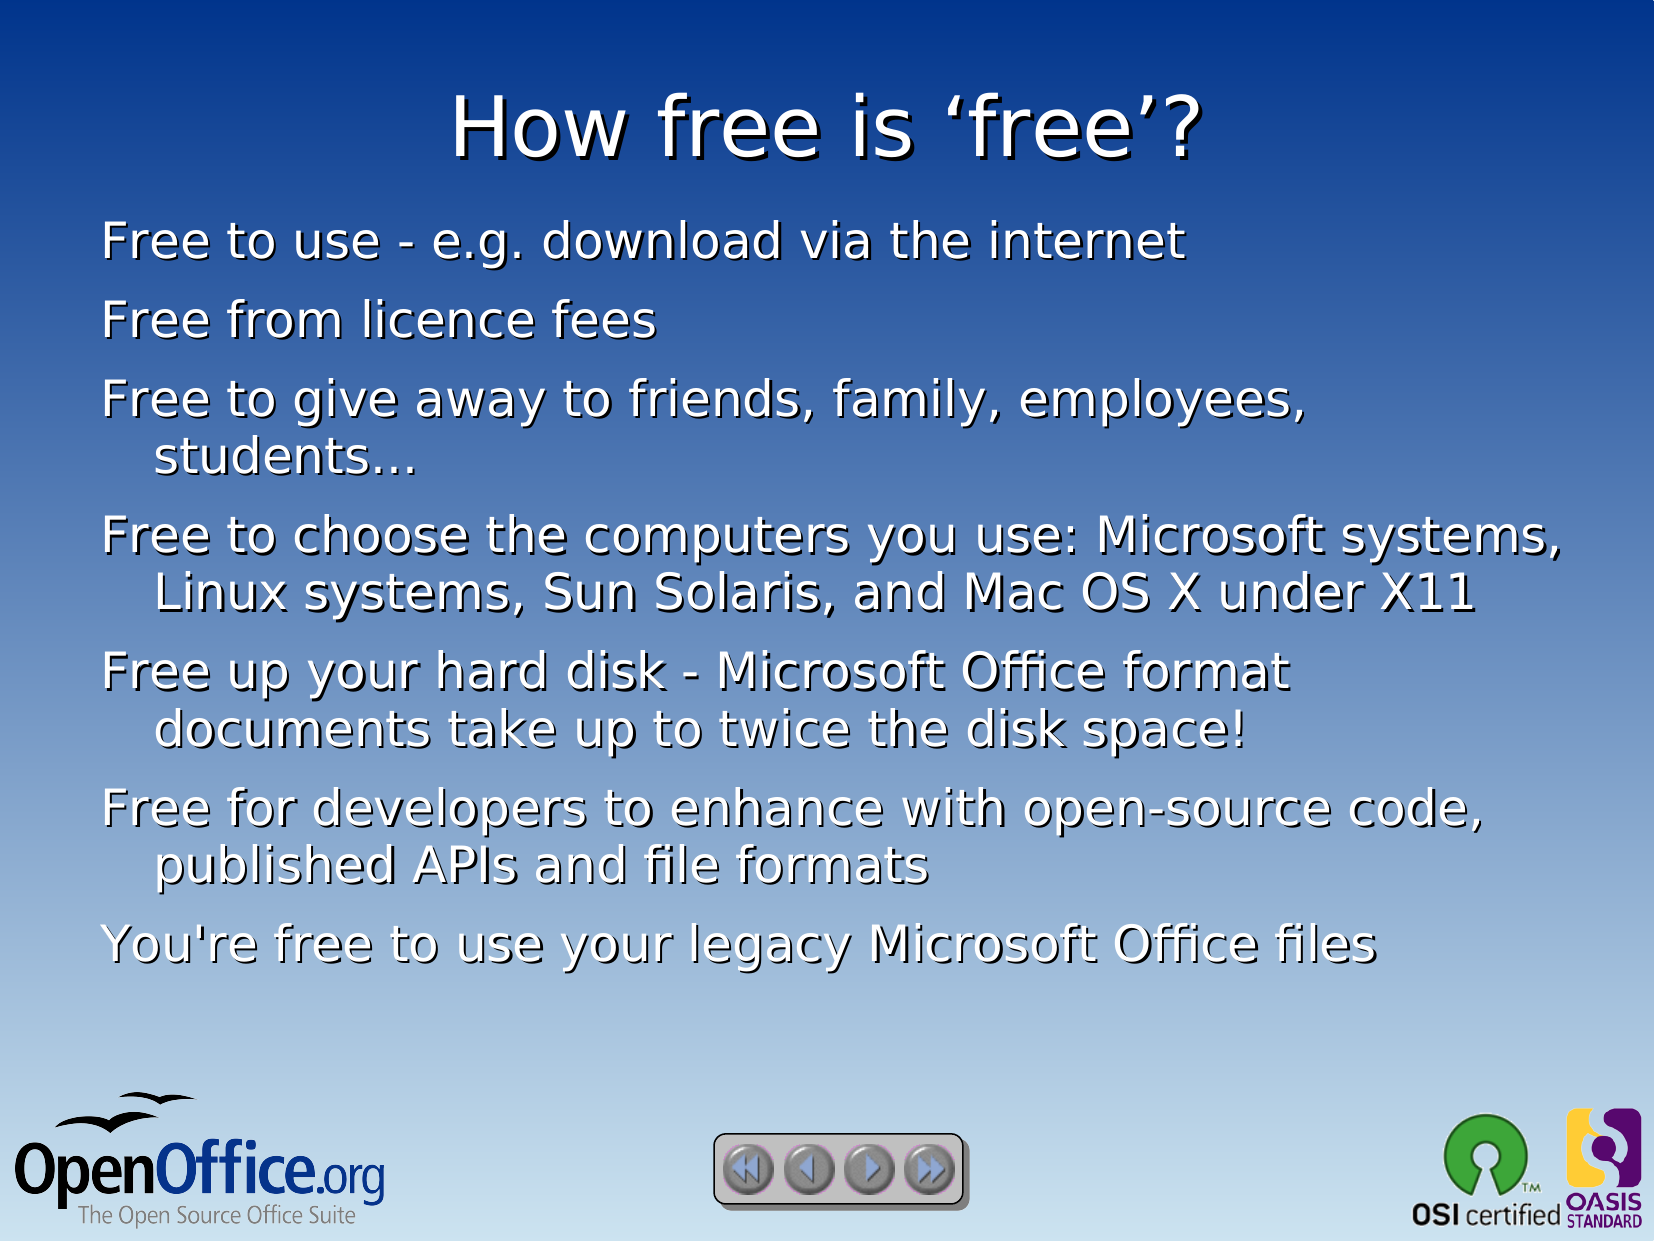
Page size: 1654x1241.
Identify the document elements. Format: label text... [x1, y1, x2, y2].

title How free is ‘free’? [82, 49, 1571, 208]
picture [904, 1144, 955, 1195]
picture [784, 1144, 835, 1195]
text_box [714, 1133, 963, 1204]
picture [15, 1092, 384, 1229]
picture [1405, 1102, 1654, 1238]
picture [723, 1144, 774, 1195]
list Free to use - e.g. download via the internet Free from licence fees Free to give away to friends, family, employees, students... Free to choose the computers you use: Microsoft systems, Linux systems, Sun Solaris, and Mac OS X under X11 Free up your hard disk - Microsoft Office format documents take up to twice the disk space! Free for developers to enhance with open-source code, published APIs and file formats You're free to use your legacy Microsoft Office files [82, 212, 1571, 1070]
picture [844, 1144, 895, 1195]
